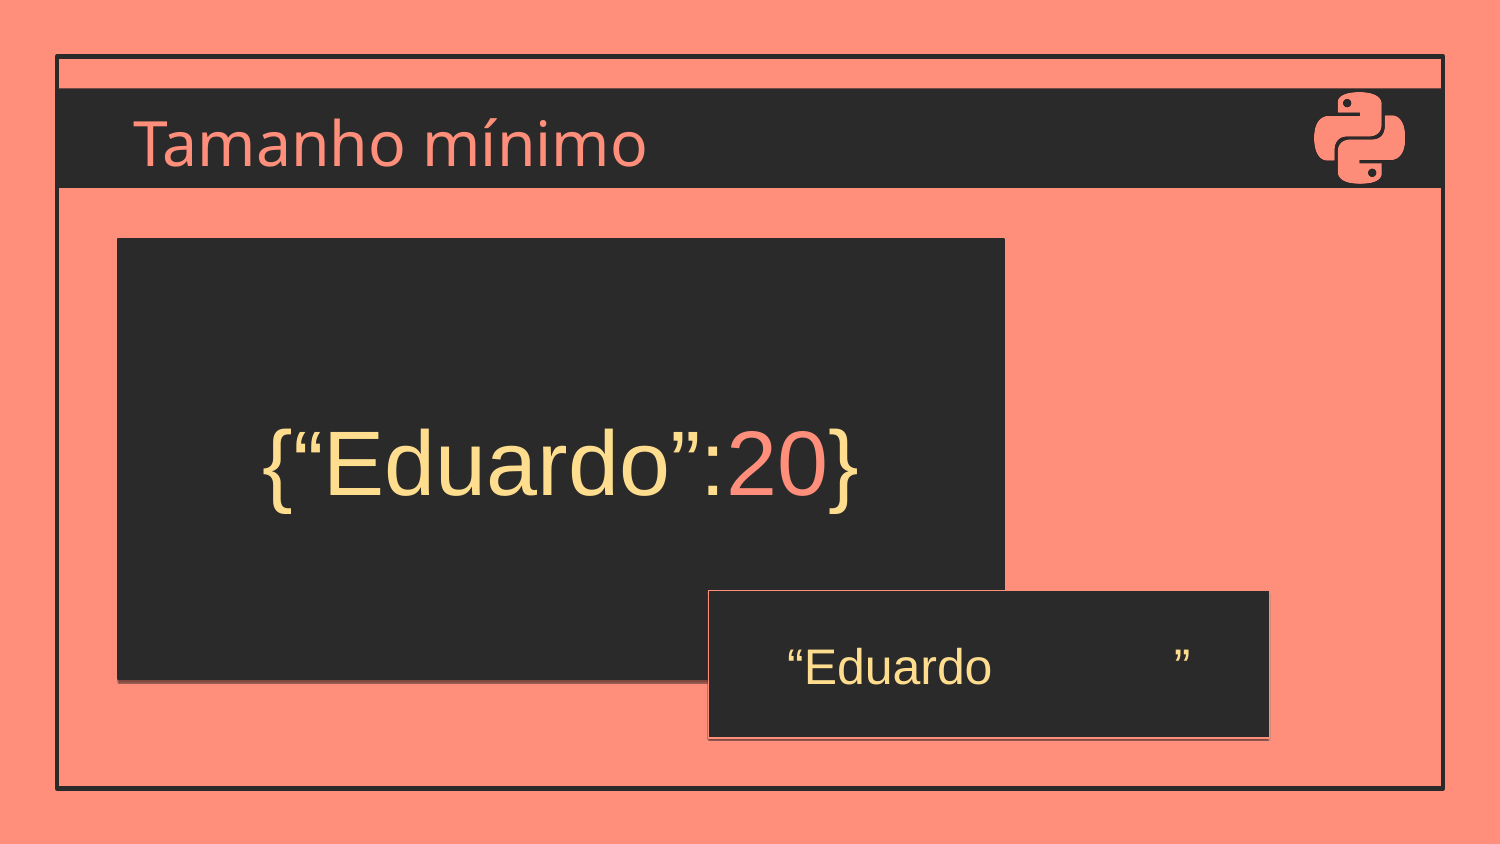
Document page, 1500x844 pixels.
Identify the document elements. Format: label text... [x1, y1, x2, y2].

title Tamanho mínimo [118, 88, 1142, 188]
text_box {“Eduardo”:20} [118, 239, 1004, 680]
picture [1314, 92, 1405, 184]
text_box “Eduardo ” [708, 590, 1270, 739]
